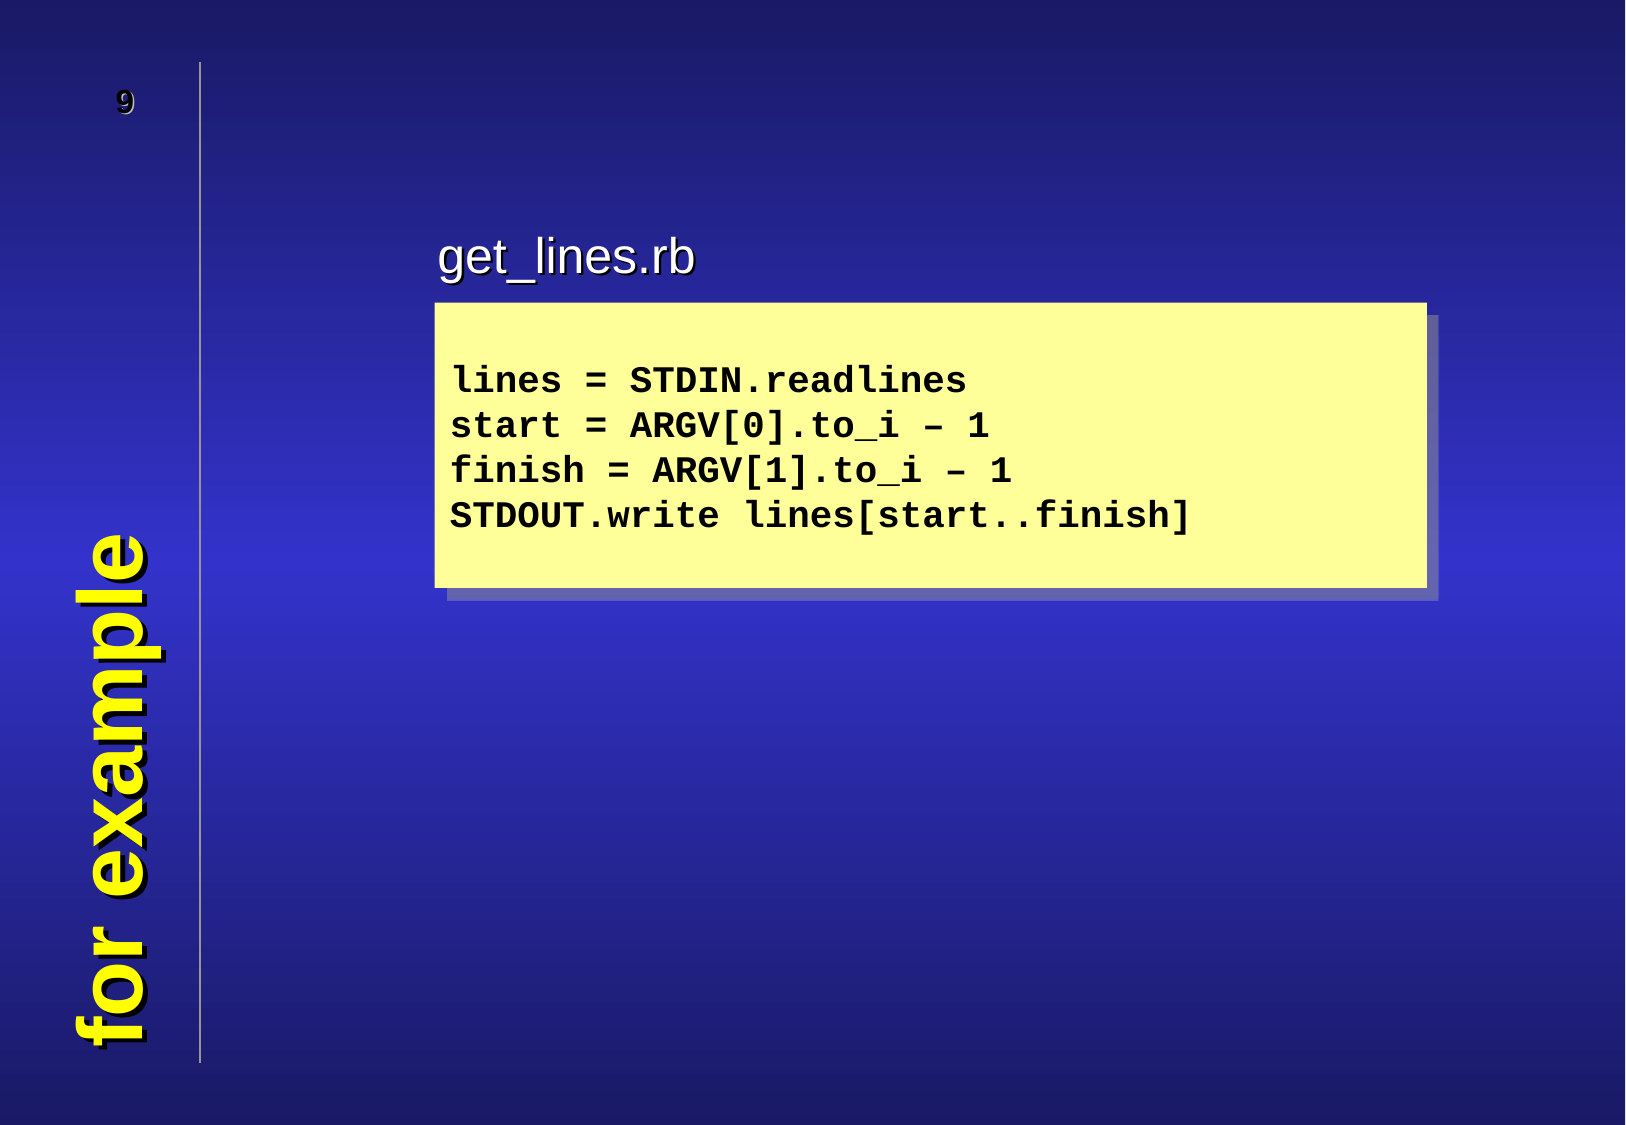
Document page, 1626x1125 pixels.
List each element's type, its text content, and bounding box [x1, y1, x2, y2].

text_box get_lines.rb [422, 215, 978, 292]
title for example [37, 162, 176, 1063]
text_box lines = STDIN.readlines start = ARGV[0].to_i – 1 finish = ARGV[1].to_i – 1 STDOUT.write lines[start..finish] [434, 302, 1427, 588]
